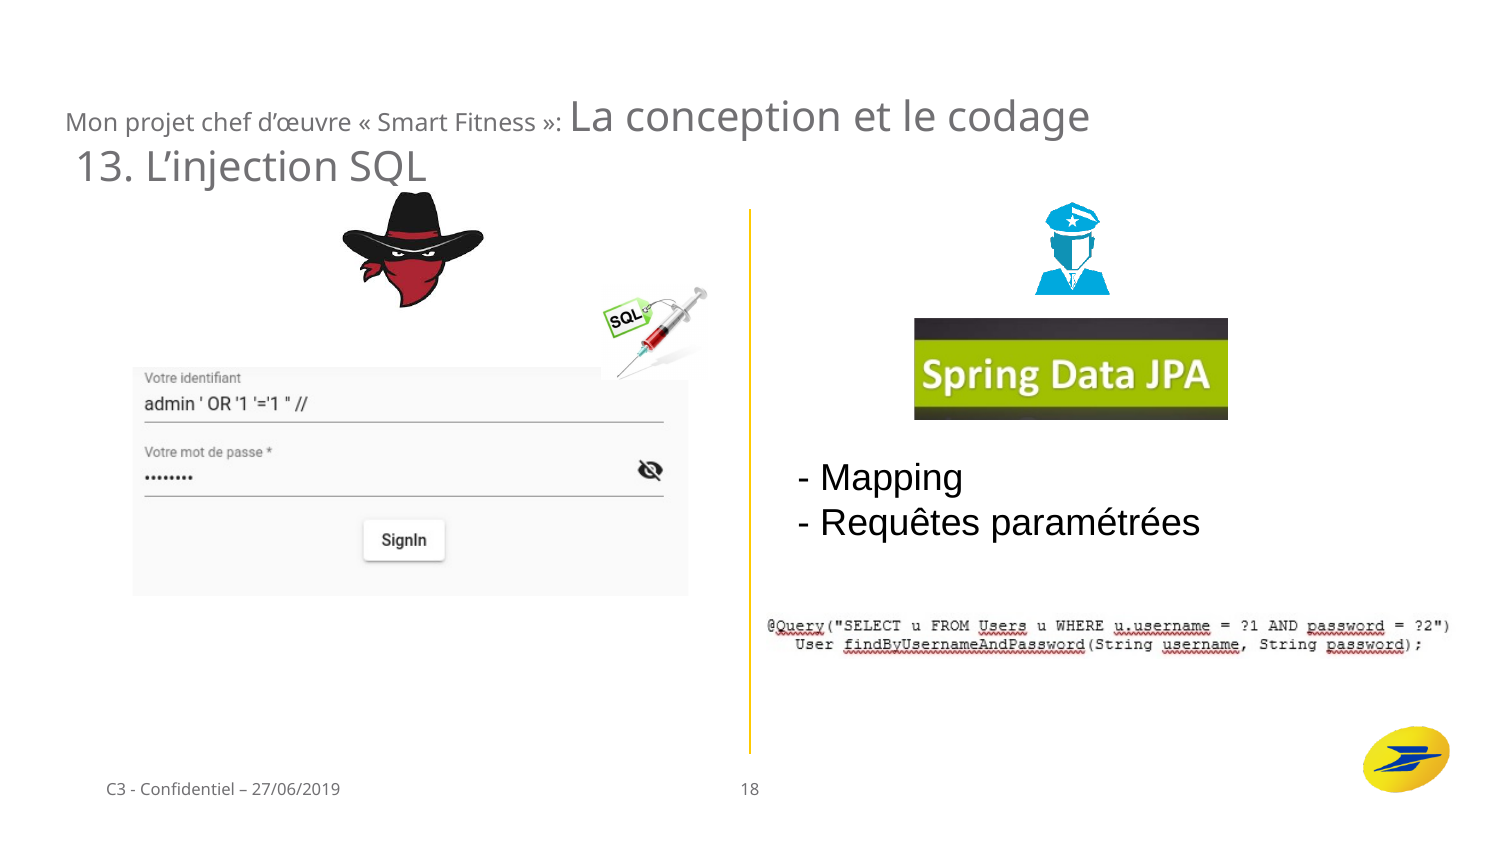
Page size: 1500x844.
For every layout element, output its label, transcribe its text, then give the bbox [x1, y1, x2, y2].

text_box - Mapping - Requêtes paramétrées [772, 446, 1371, 551]
picture [1017, 196, 1125, 303]
picture [132, 284, 708, 596]
picture [1346, 702, 1465, 821]
picture [914, 318, 1228, 420]
picture [766, 612, 1458, 659]
title Mon projet chef d’œuvre « Smart Fitness »: La conception et le codage 13. L’injection SQL [64, 89, 1436, 169]
picture [334, 186, 492, 313]
